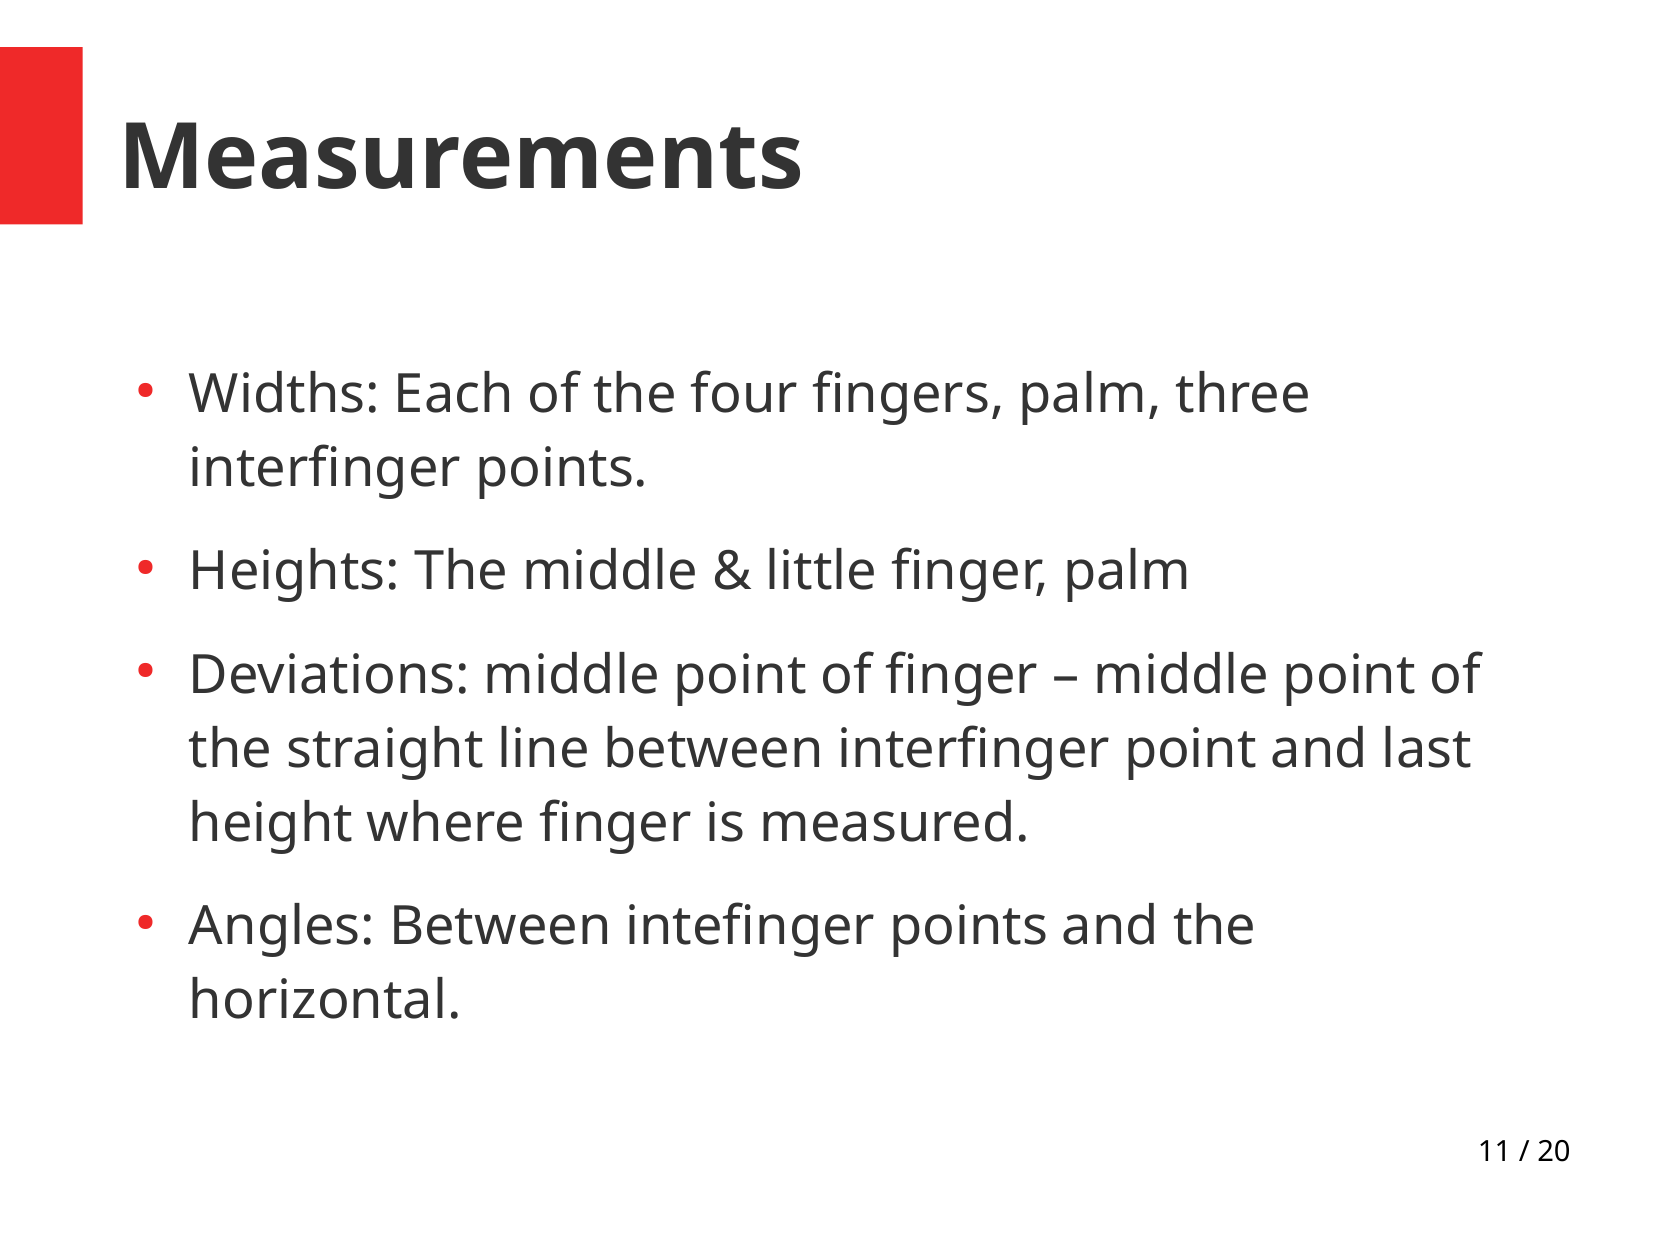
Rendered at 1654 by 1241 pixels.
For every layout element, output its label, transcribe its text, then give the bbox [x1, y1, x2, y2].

list Widths: Each of the four fingers, palm, three interfinger points. Heights: The middle & little finger, palm Deviations: middle point of finger – middle point of the straight line between interfinger point and last height where finger is measured. Angles: Between intefinger points and the horizontal. [118, 354, 1536, 1074]
title Measurements [118, 49, 1571, 257]
